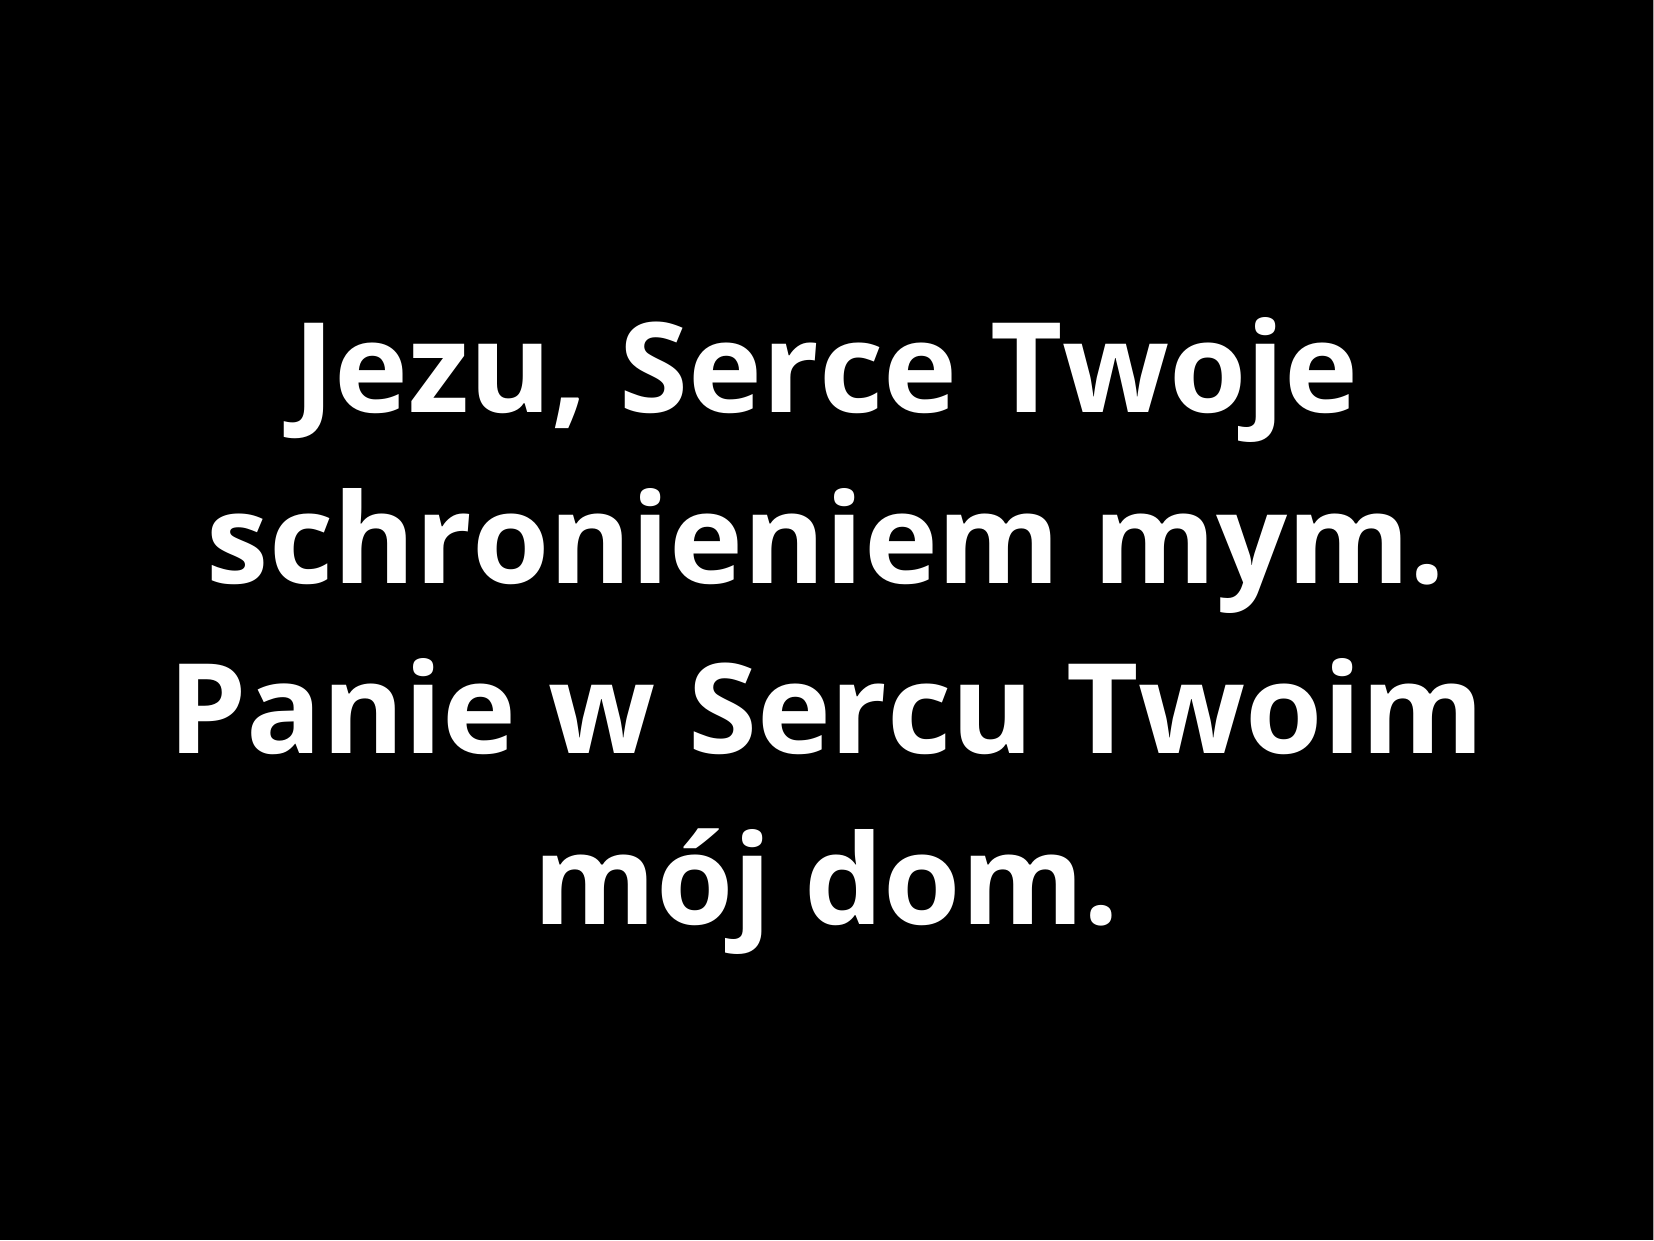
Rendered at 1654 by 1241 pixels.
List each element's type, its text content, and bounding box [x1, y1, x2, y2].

title Jezu, Serce Twoje schronieniem mym. Panie w Sercu Twoim mój dom. [0, 0, 1654, 1241]
